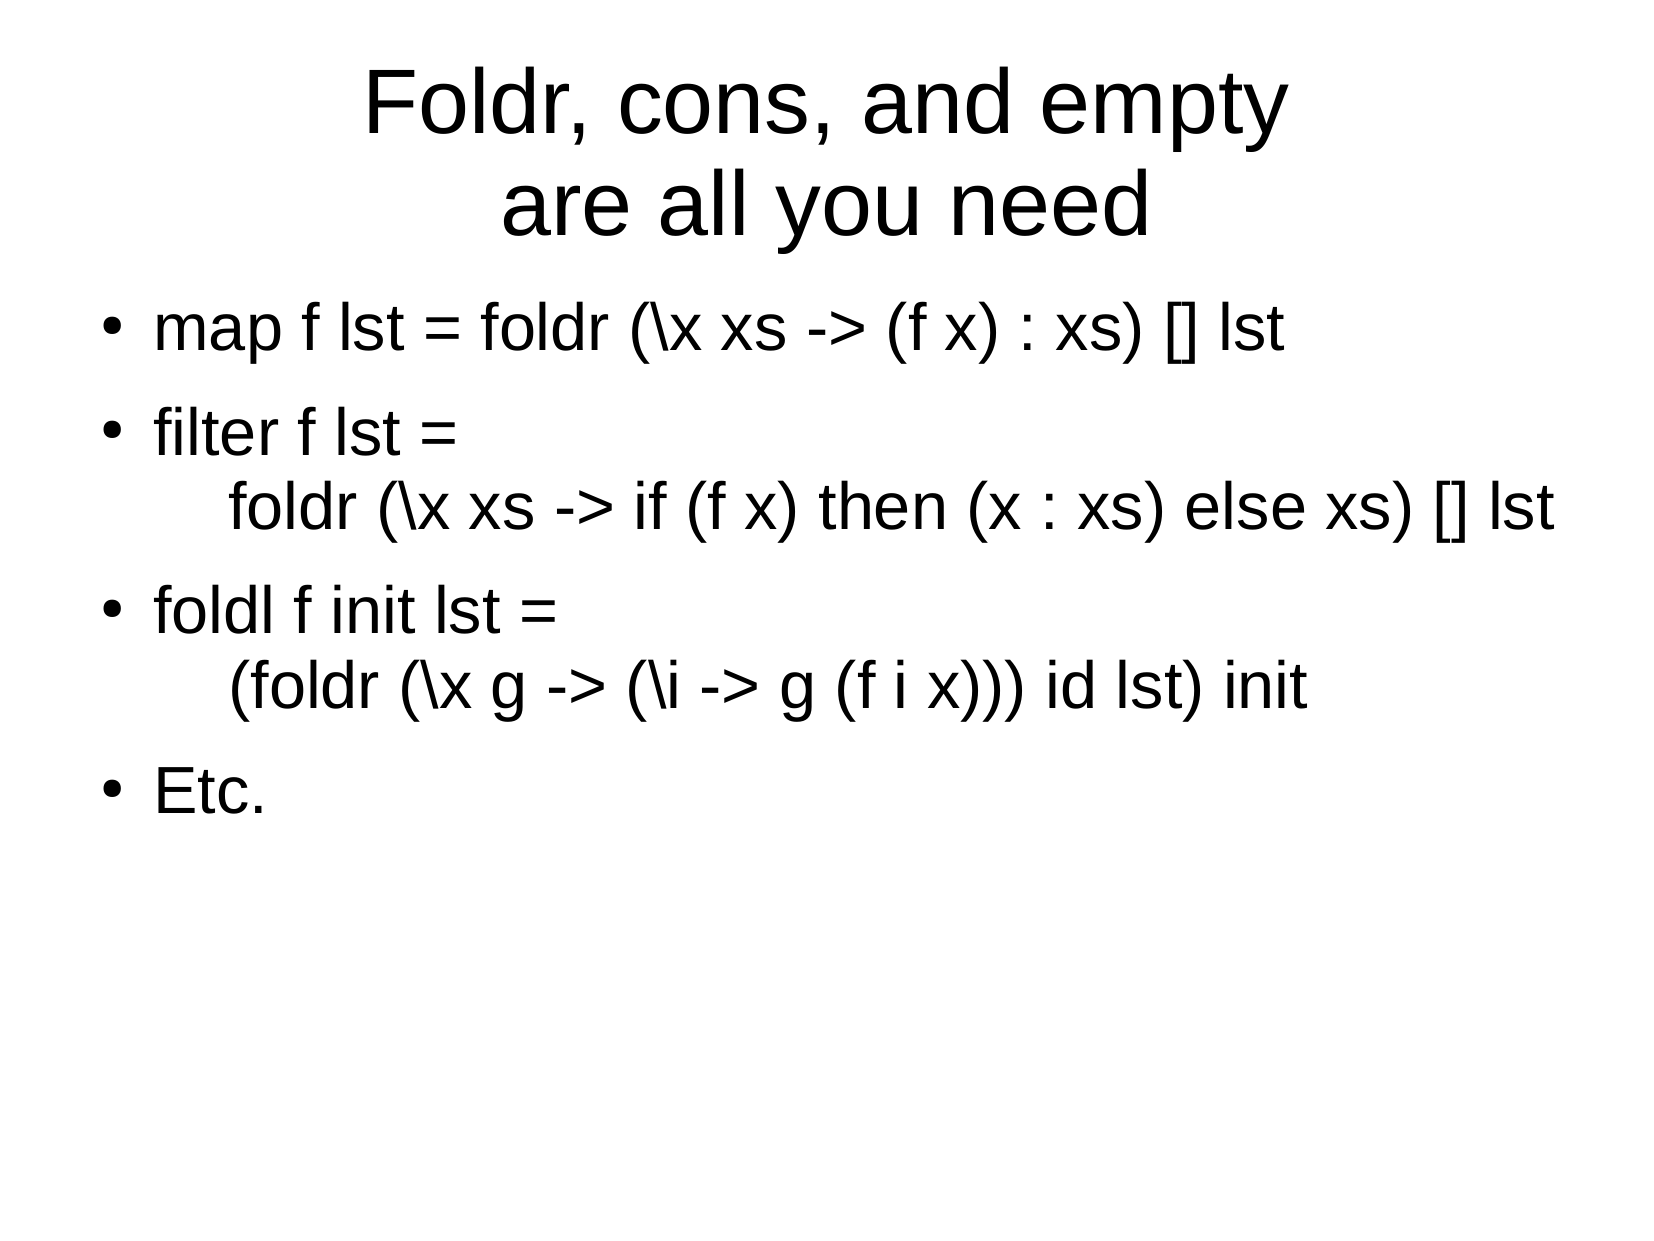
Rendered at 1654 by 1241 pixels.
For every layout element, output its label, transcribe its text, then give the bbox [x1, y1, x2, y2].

title Foldr, cons, and empty are all you need [82, 49, 1571, 257]
list map f lst = foldr (\x xs -> (f x) : xs) [] lst filter f lst = foldr (\x xs -> if (f x) then (x : xs) else xs) [] lst foldl f init lst = (foldr (\x g -> (\i -> g (f i x))) id lst) init Etc. [82, 290, 1571, 1010]
